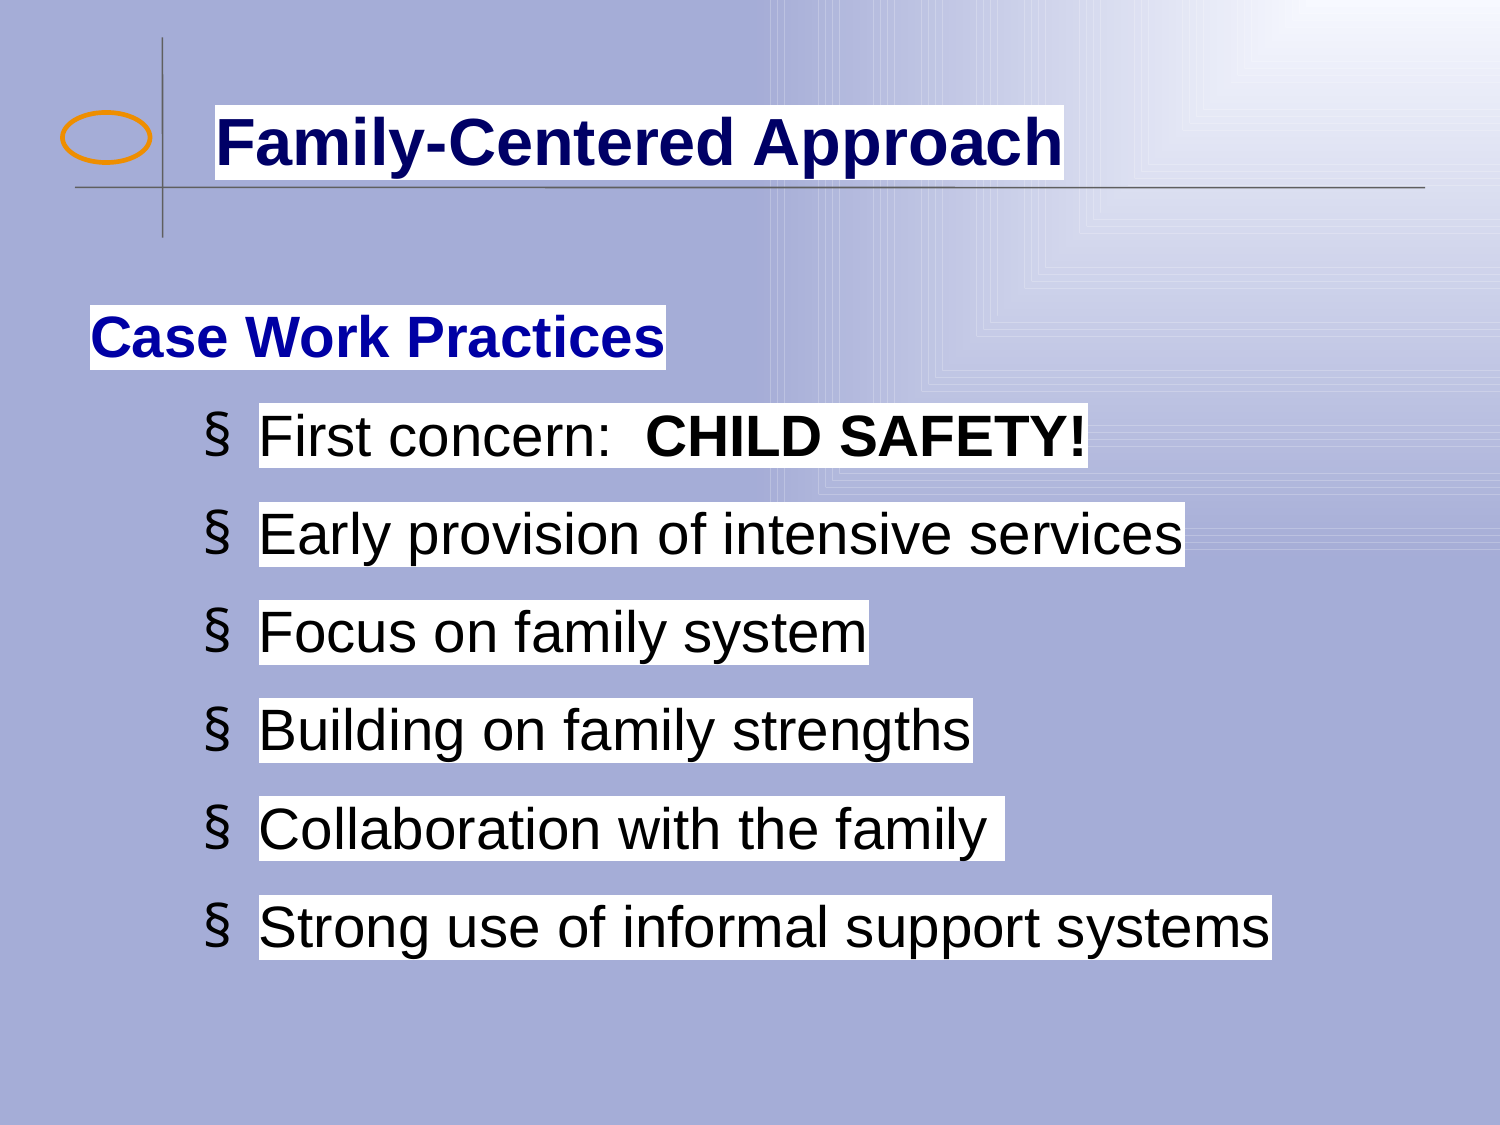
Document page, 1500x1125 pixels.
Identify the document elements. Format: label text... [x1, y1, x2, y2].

list Case Work Practices First concern: CHILD SAFETY! Early provision of intensive services Focus on family system Building on family strengths Collaboration with the family Strong use of informal support systems [75, 299, 1426, 1005]
title Family-Centered Approach [200, 45, 1426, 233]
